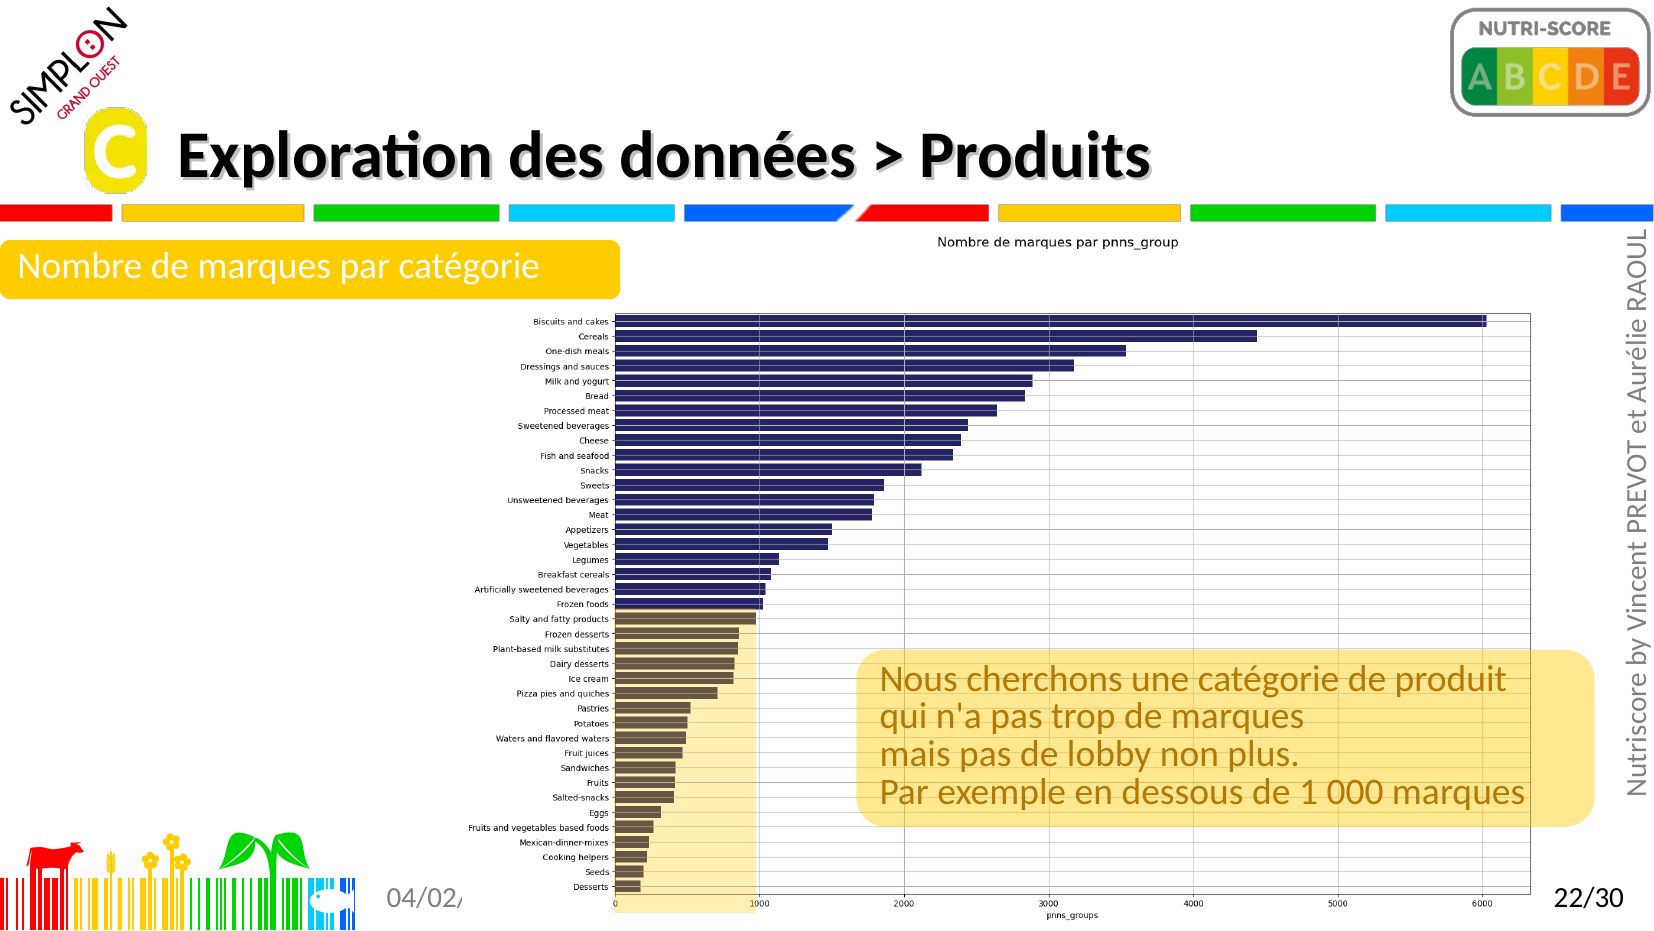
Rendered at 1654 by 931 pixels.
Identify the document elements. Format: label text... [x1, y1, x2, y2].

picture [462, 231, 1536, 925]
picture [1448, 4, 1654, 119]
title Exploration des données > Produits [177, 108, 1571, 213]
picture [0, 826, 355, 930]
picture [0, 200, 1654, 225]
text_box Nombre de marques par catégorie [0, 240, 621, 300]
text_box [614, 608, 756, 913]
picture [2, 2, 147, 147]
text_box Nous cherchons une catégorie de produit qui n'a pas trop de marques mais pas de lobby non plus. Par exemple en dessous de 1 000 marques [856, 649, 1595, 827]
picture [82, 106, 151, 195]
